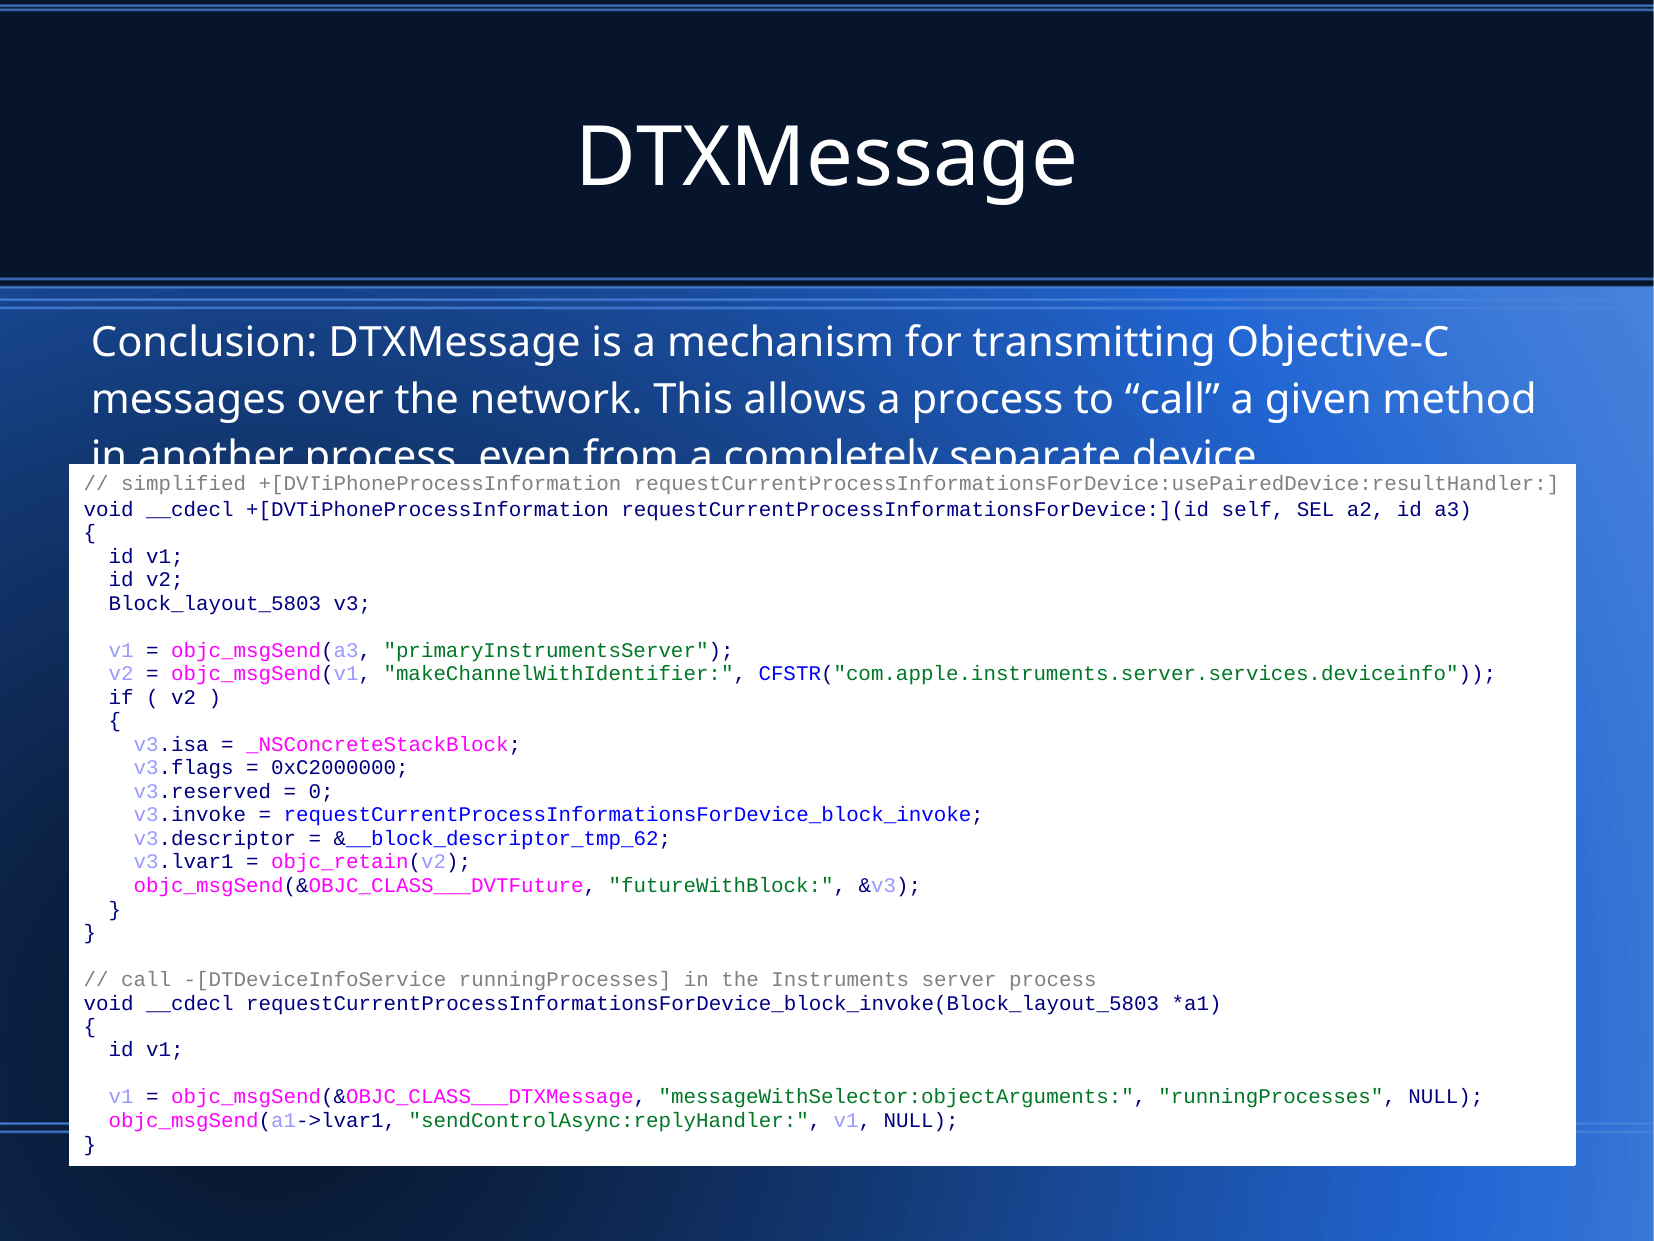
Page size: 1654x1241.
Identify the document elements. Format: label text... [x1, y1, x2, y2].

title DTXMessage [82, 49, 1571, 257]
list Conclusion: DTXMessage is a mechanism for transmitting Objective-C messages over the network. This allows a process to “call” a given method in another process, even from a completely separate device. [53, 311, 1542, 462]
picture [0, 0, 1654, 1241]
table_header ﻿// simplified +[DVTiPhoneProcessInformation requestCurrentProcessInformationsForDevice:usePairedDevice:resultHandler:] void __cdecl +[DVTiPhoneProcessInformation requestCurrentProcessInformationsForDevice:](id self, SEL a2, id a3) { id v1; id v2; Block_layout_5803 v3; v1 = objc_msgSend(a3, "primaryInstrumentsServer"); v2 = objc_msgSend(v1, "makeChannelWithIdentifier:", CFSTR("com.apple.instruments.server.services.deviceinfo")); if ( v2 ) { v3.isa = _NSConcreteStackBlock; v3.flags = 0xC2000000; v3.reserved = 0; v3.invoke = requestCurrentProcessInformationsForDevice_block_invoke; v3.descriptor = &__block_descriptor_tmp_62; v3.lvar1 = objc_retain(v2); objc_msgSend(&OBJC_CLASS___DVTFuture, "futureWithBlock:", &v3); } } // call -[DTDeviceInfoService runningProcesses] in the Instruments server process void __cdecl requestCurrentProcessInformationsForDevice_block_invoke(Block_layout_5803 *a1) { id v1; v1 = objc_msgSend(&OBJC_CLASS___DTXMessage, "messageWithSelector:objectArguments:", "runningProcesses", NULL); objc_msgSend(a1->lvar1, "sendControlAsync:replyHandler:", v1, NULL); } [70, 465, 1575, 1165]
